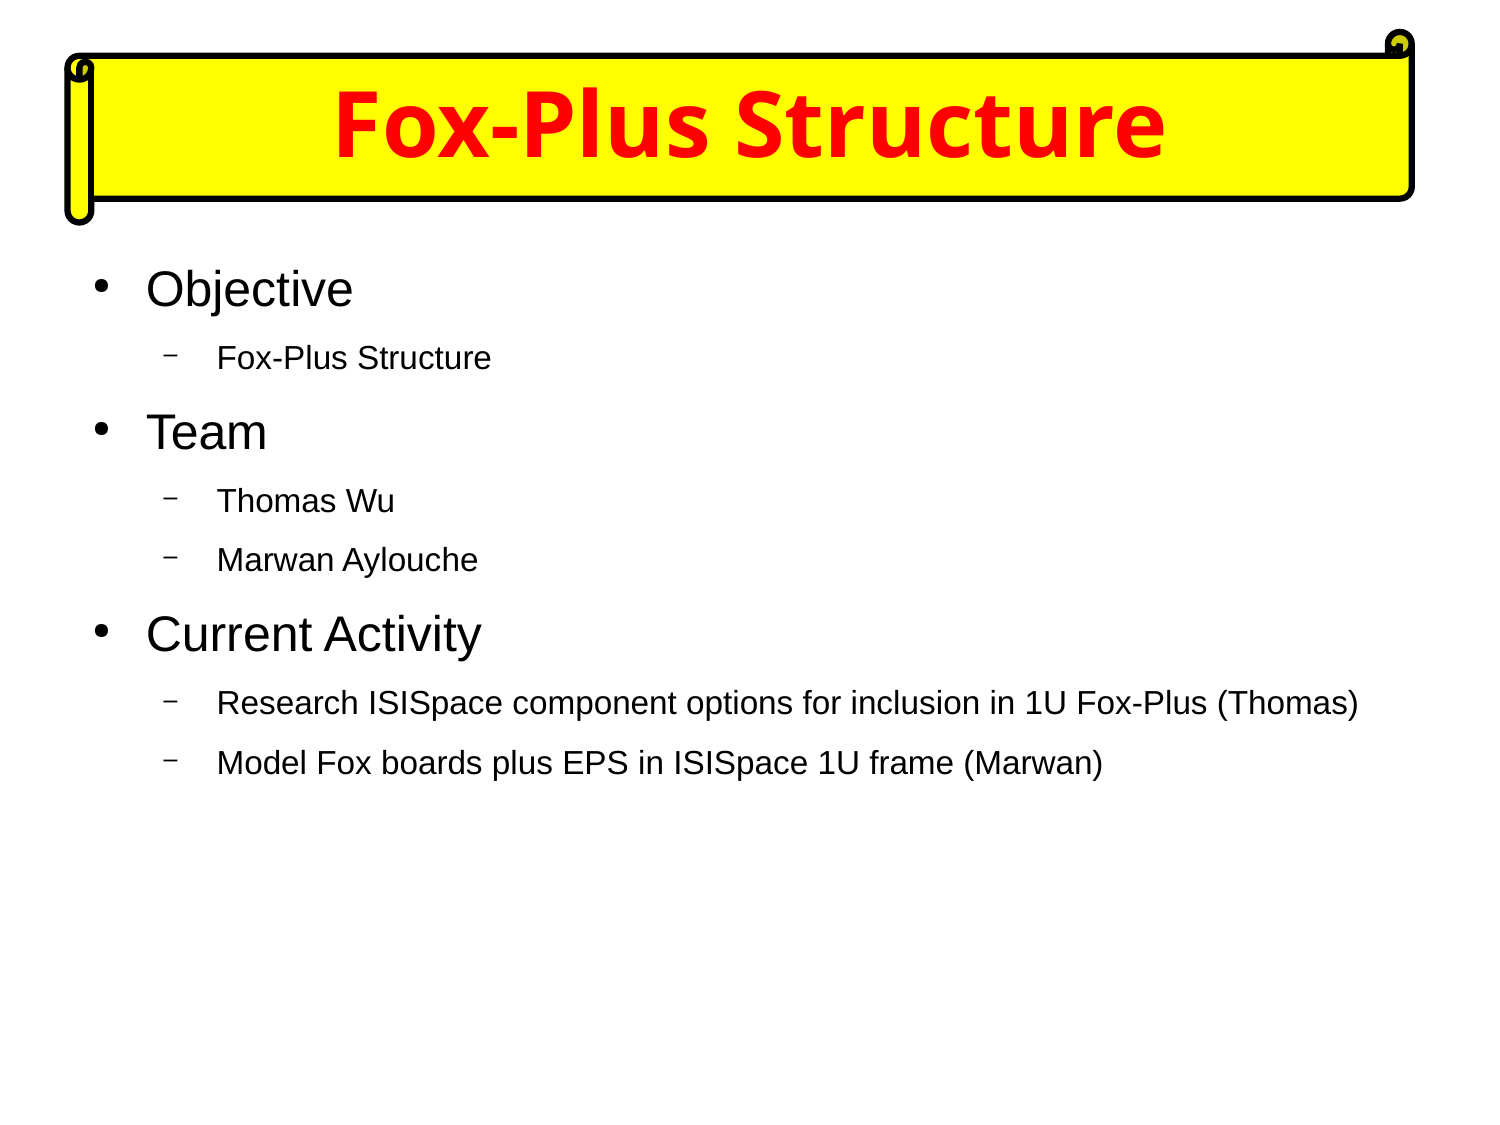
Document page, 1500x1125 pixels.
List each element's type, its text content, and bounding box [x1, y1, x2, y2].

text_box [72, 31, 1412, 58]
list Objective Fox-Plus Structure Team Thomas Wu Marwan Aylouche Current Activity Research ISISpace component options for inclusion in 1U Fox-Plus (Thomas) Model Fox boards plus EPS in ISISpace 1U frame (Marwan) [75, 263, 1425, 916]
text_box Fox-Plus Structure [0, 58, 1500, 184]
text_box [67, 184, 1412, 223]
